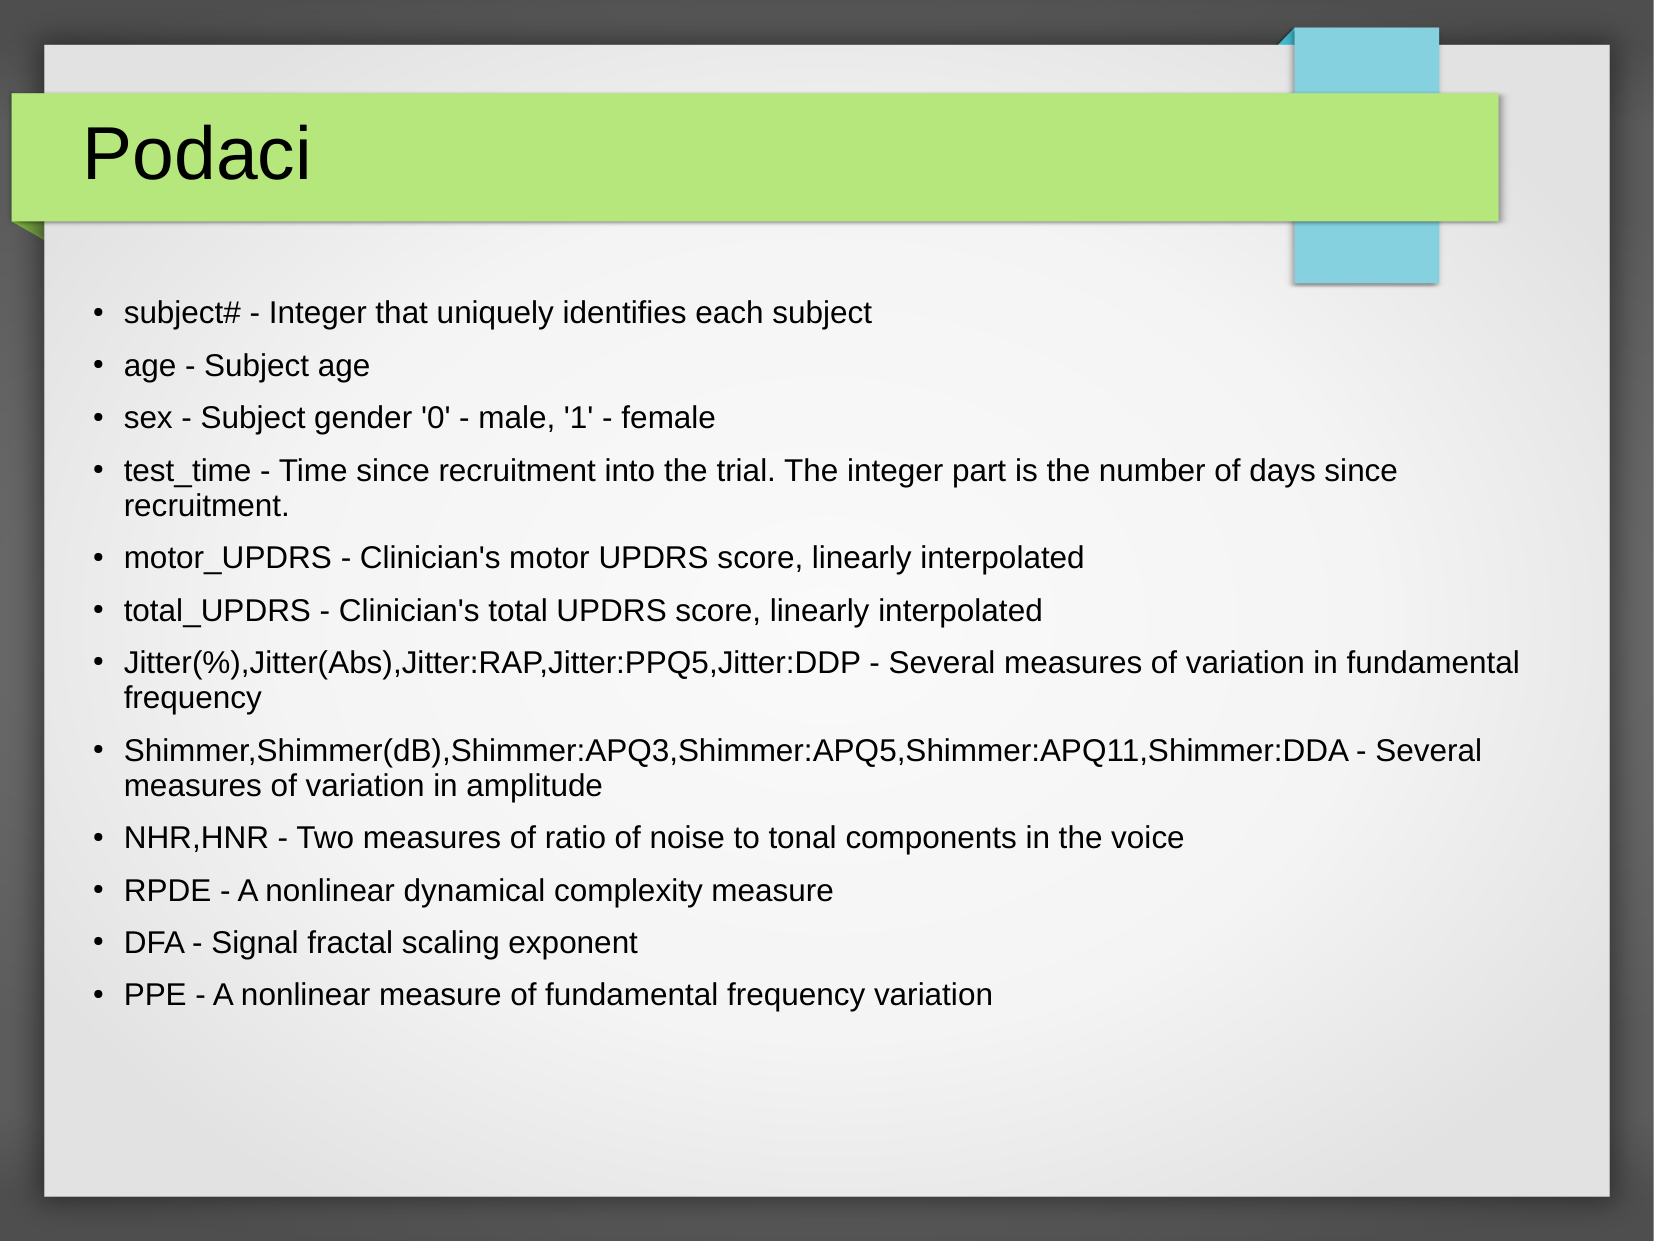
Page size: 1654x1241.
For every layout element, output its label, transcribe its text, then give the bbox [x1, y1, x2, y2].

picture [0, 0, 1654, 1241]
list subject# - Integer that uniquely identifies each subject age - Subject age sex - Subject gender '0' - male, '1' - female test_time - Time since recruitment into the trial. The integer part is the number of days since recruitment. motor_UPDRS - Clinician's motor UPDRS score, linearly interpolated total_UPDRS - Clinician's total UPDRS score, linearly interpolated Jitter(%),Jitter(Abs),Jitter:RAP,Jitter:PPQ5,Jitter:DDP - Several measures of variation in fundamental frequency Shimmer,Shimmer(dB),Shimmer:APQ3,Shimmer:APQ5,Shimmer:APQ11,Shimmer:DDA - Several measures of variation in amplitude NHR,HNR - Two measures of ratio of noise to tonal components in the voice RPDE - A nonlinear dynamical complexity measure DFA - Signal fractal scaling exponent PPE - A nonlinear measure of fundamental frequency variation [82, 295, 1571, 1015]
title Podaci [82, 94, 1264, 213]
